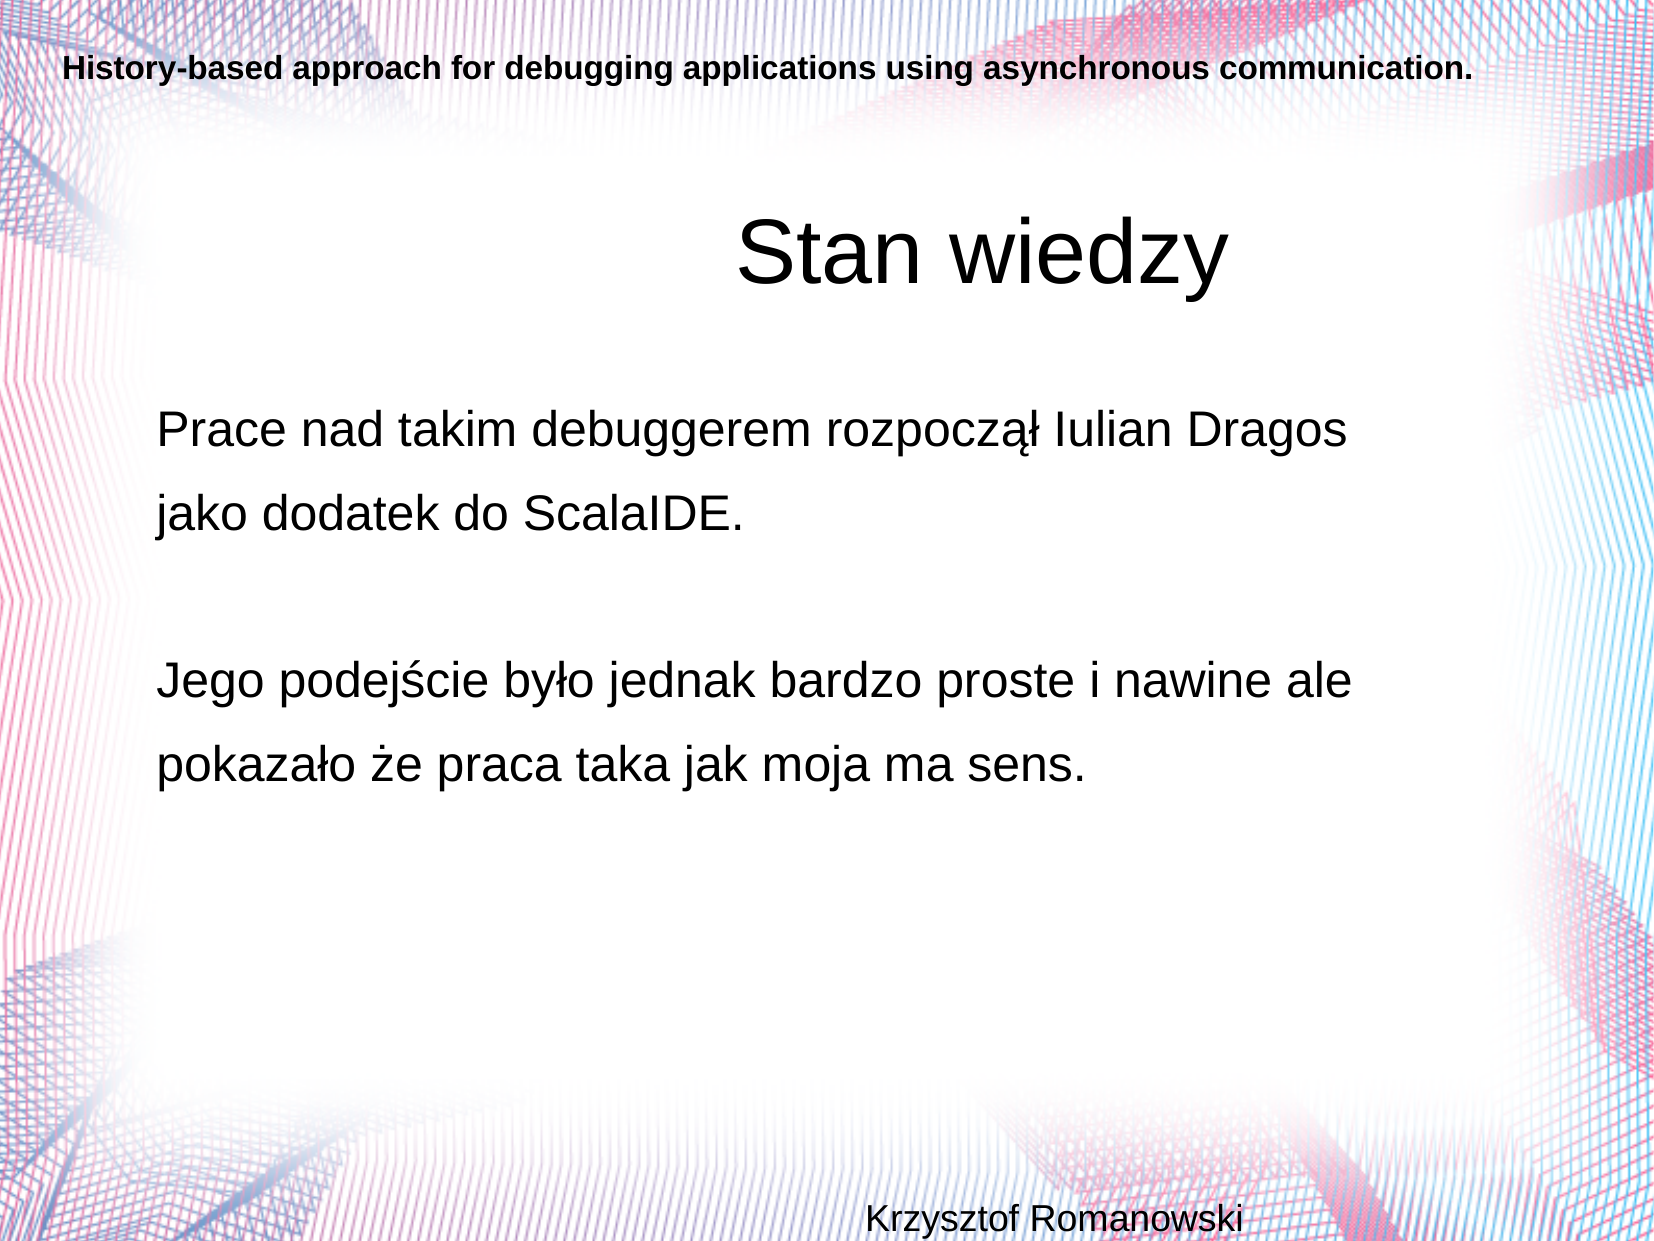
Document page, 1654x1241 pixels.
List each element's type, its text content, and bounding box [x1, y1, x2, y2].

text_box Stan wiedzy [720, 141, 1371, 260]
text_box Prace nad takim debuggerem rozpoczął Iulian Dragos jako dodatek do ScalaIDE. Jego podejście było jednak bardzo proste i nawine ale pokazało że praca taka jak moja ma sens. [141, 366, 1441, 775]
text_box Krzysztof Romanowski [850, 1169, 1430, 1227]
picture [0, 0, 1654, 1241]
text_box History-based approach for debugging applications using asynchronous communication. [47, 23, 1560, 76]
